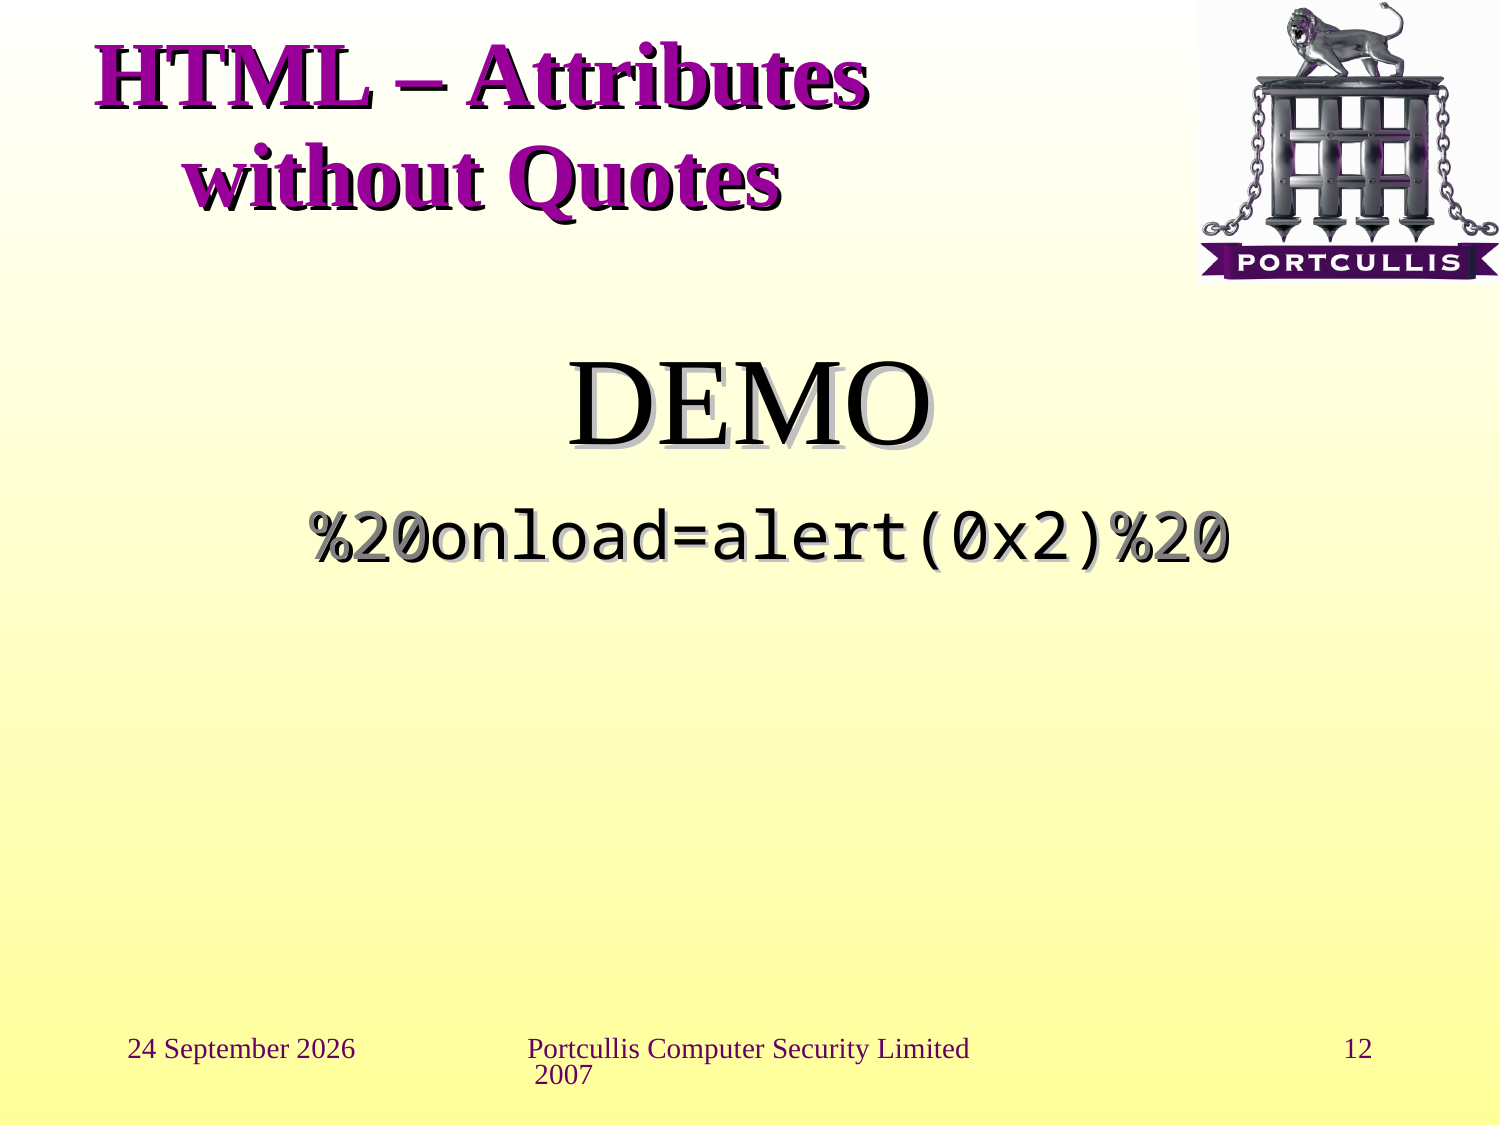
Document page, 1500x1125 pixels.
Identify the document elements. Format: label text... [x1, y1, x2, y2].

title HTML – Attributes without Quotes [0, 0, 963, 250]
picture [1198, 0, 1500, 283]
list DEMO %20onload=alert(0x2)%20 [112, 324, 1388, 1001]
